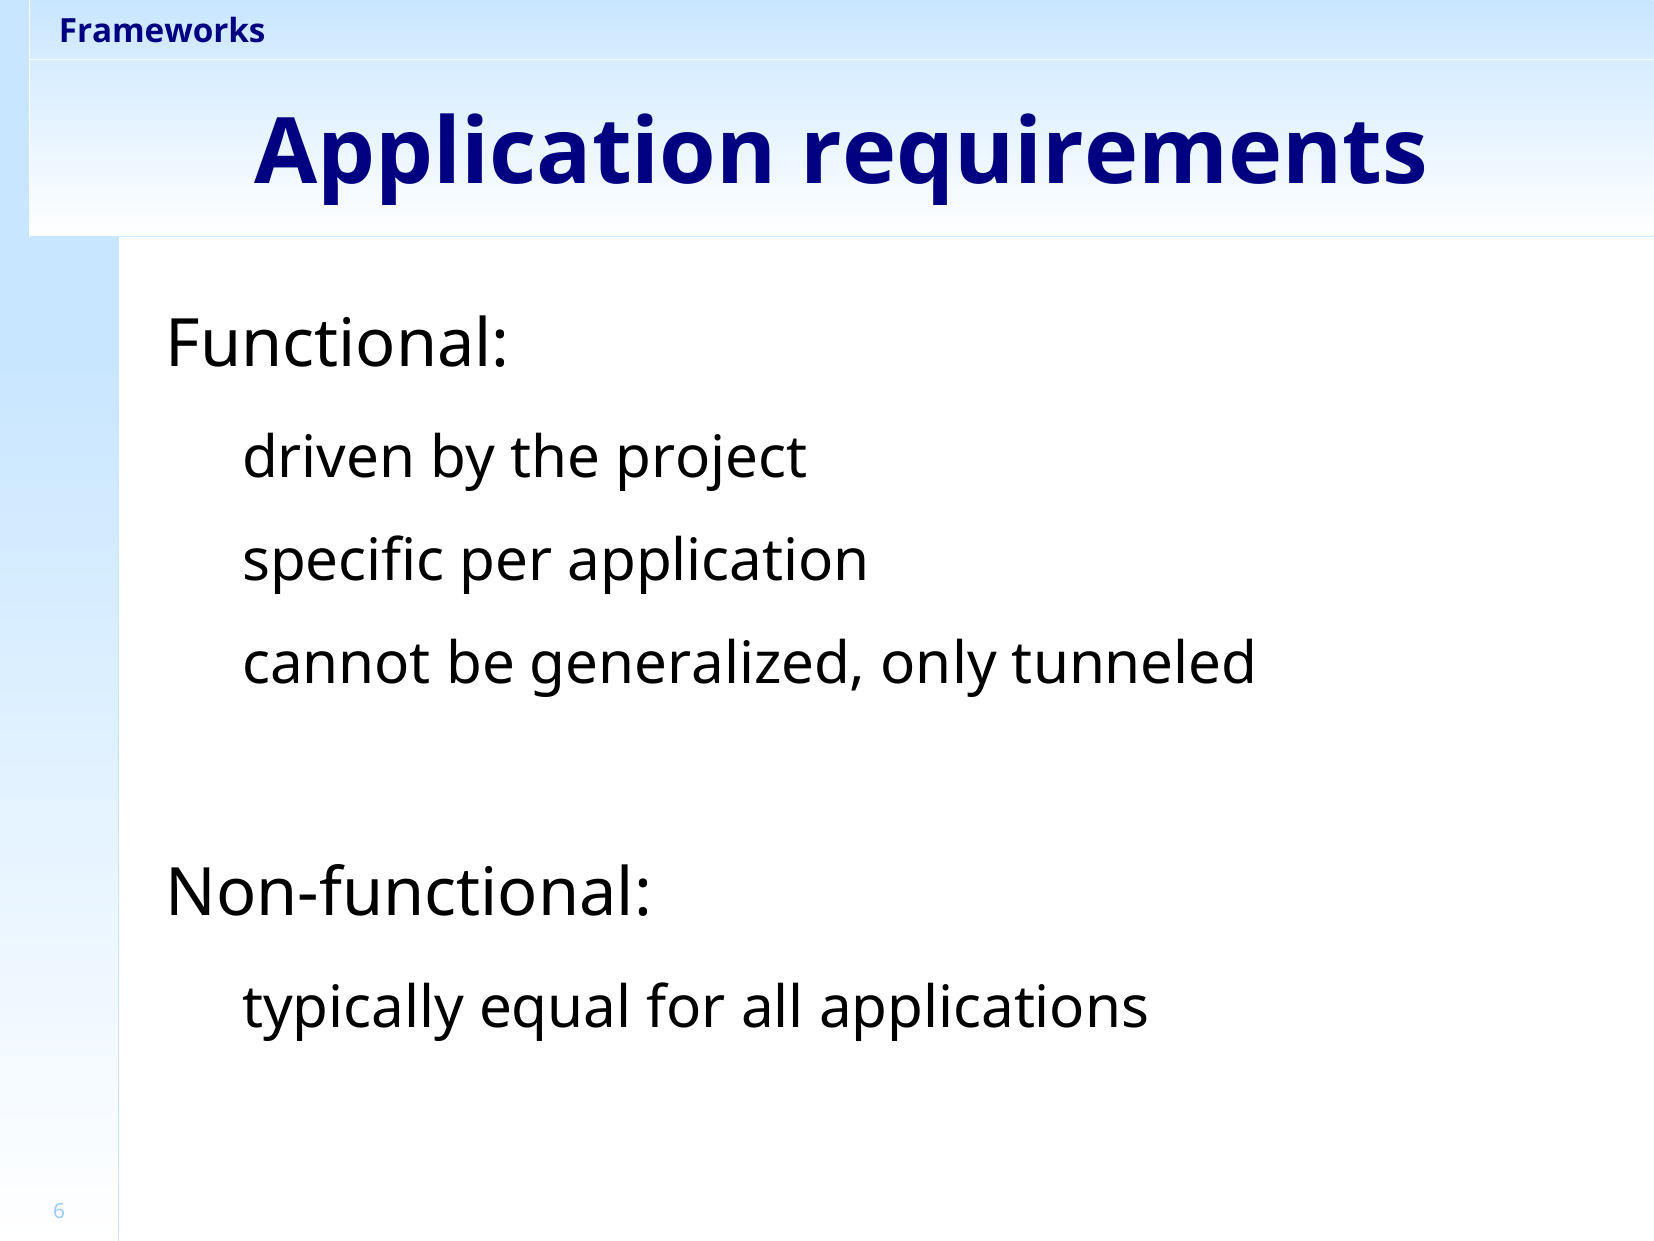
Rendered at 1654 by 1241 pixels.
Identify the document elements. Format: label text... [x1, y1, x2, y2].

title Frameworks [59, 0, 355, 60]
list Functional: driven by the project specific per application cannot be generalized, only tunneled Non-functional: typically equal for all applications [147, 295, 1625, 1182]
title Application requirements [29, 59, 1654, 237]
